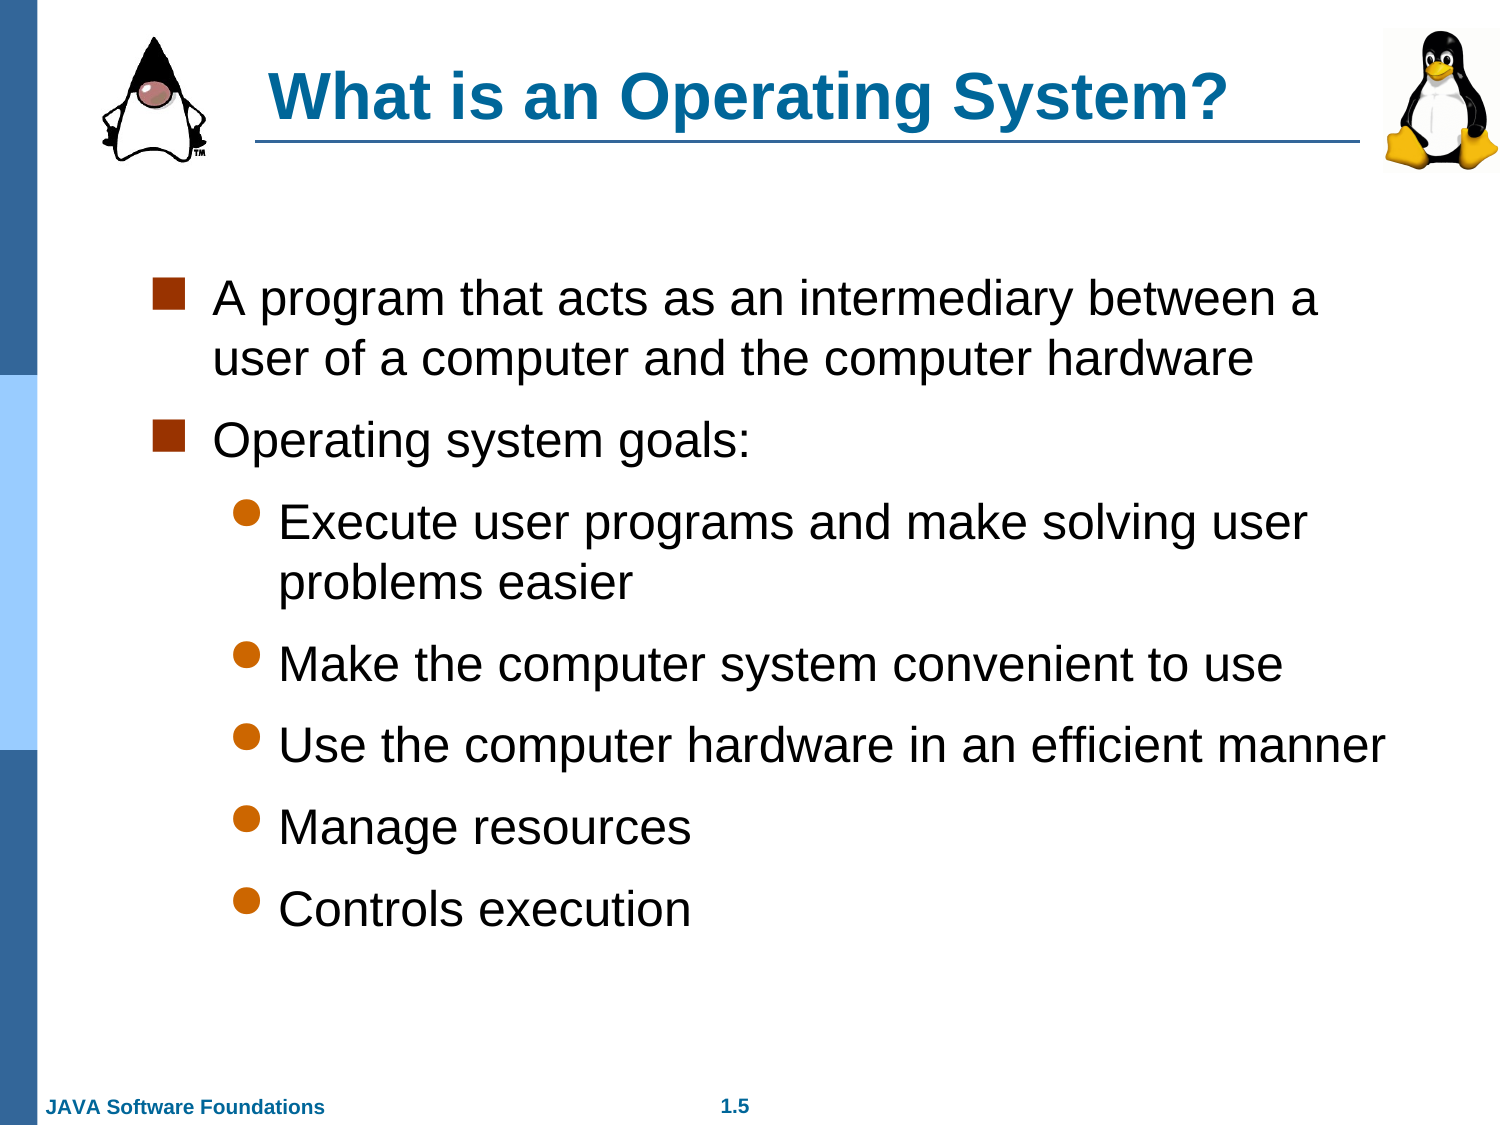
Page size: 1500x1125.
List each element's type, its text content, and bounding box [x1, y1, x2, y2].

picture [1383, 28, 1500, 173]
picture [54, 0, 255, 200]
list A program that acts as an intermediary between a user of a computer and the computer hardware Operating system goals: Execute user programs and make solving user problems easier Make the computer system convenient to use Use the computer hardware in an efficient manner Manage resources Controls execution [141, 258, 1432, 1028]
title What is an Operating System? [75, 45, 1426, 141]
